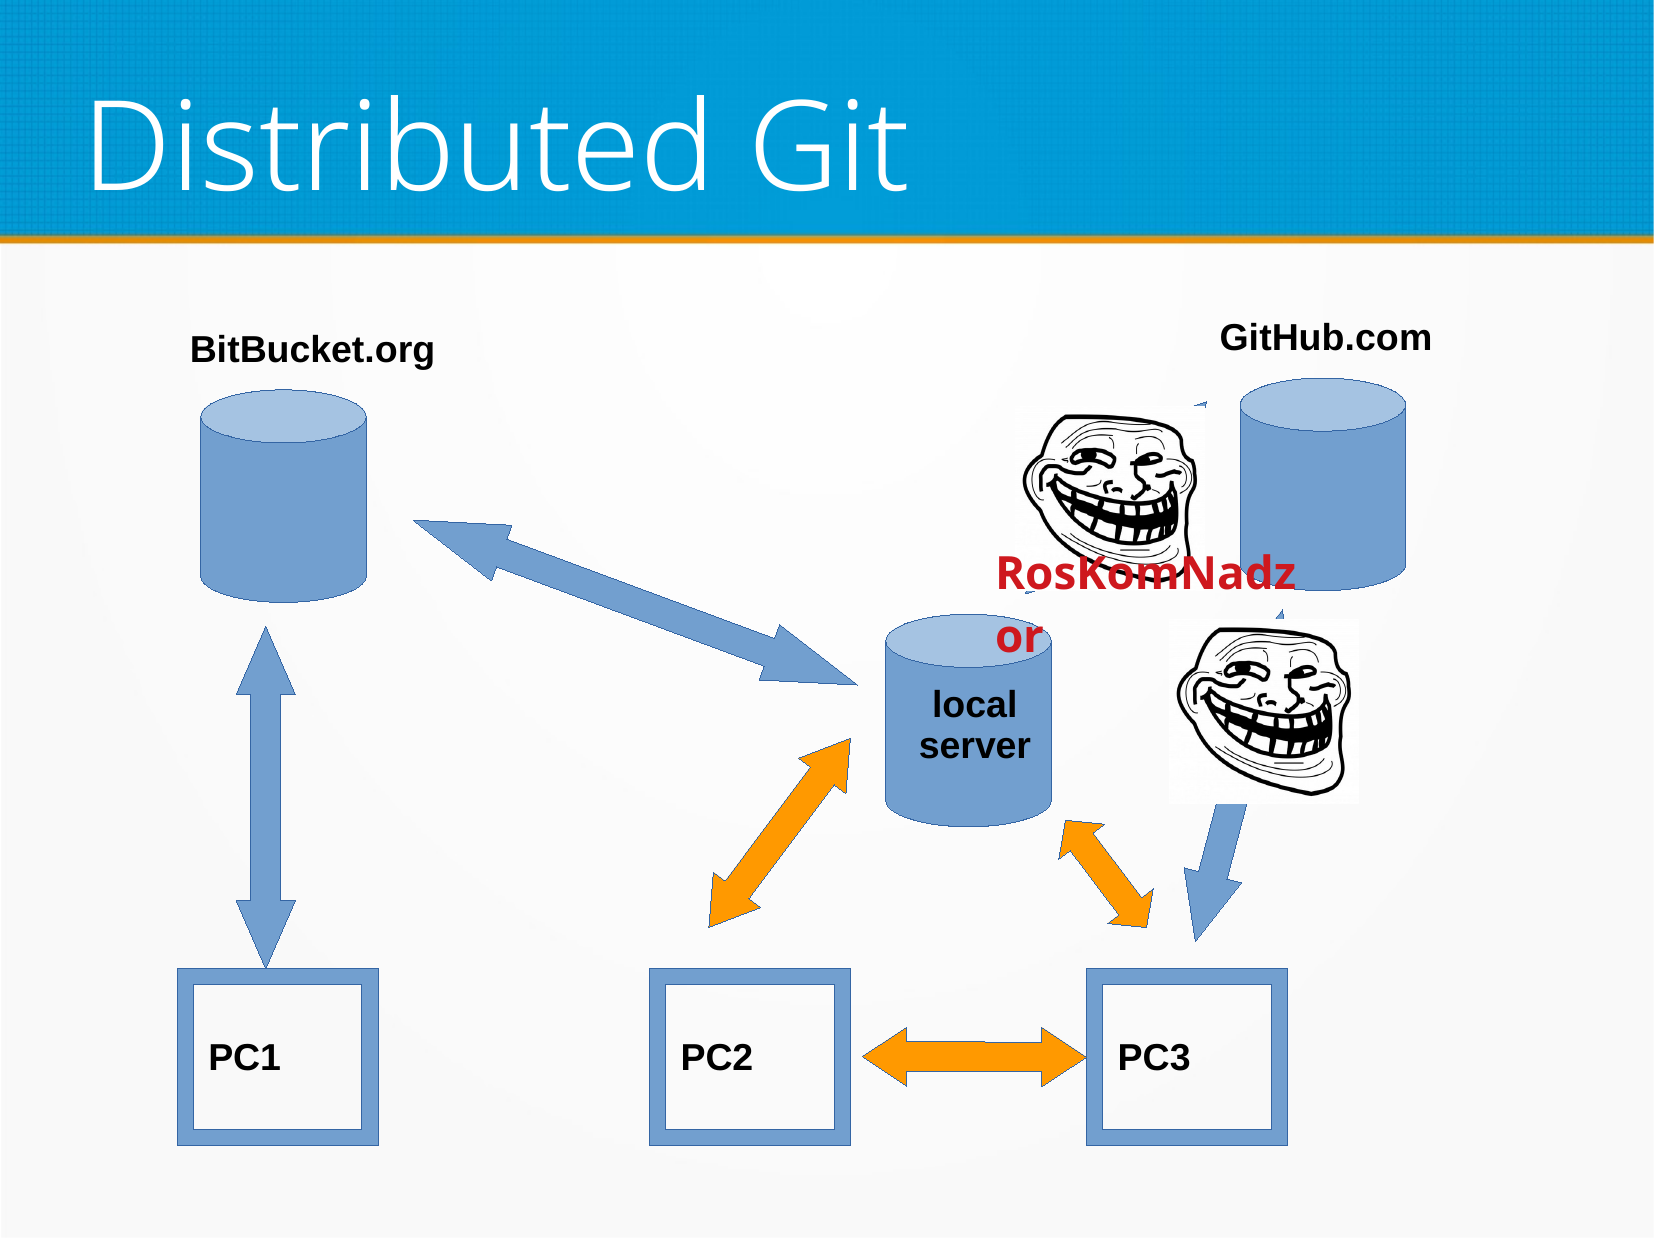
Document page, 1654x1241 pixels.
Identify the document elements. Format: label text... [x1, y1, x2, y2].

text_box PC2 [649, 968, 851, 1146]
text_box [1240, 408, 1406, 591]
picture [0, 233, 1654, 1241]
text_box [200, 418, 367, 603]
text_box [236, 626, 296, 969]
text_box [413, 520, 858, 686]
text_box BitBucket.org [174, 321, 451, 379]
text_box RosKomNadzor [989, 568, 1312, 638]
text_box [862, 1027, 1087, 1087]
title Distributed Git [82, 19, 1571, 227]
text_box PC3 [1086, 968, 1288, 1146]
text_box [1193, 401, 1207, 408]
text_box PC1 [177, 968, 379, 1146]
text_box [885, 642, 1052, 827]
text_box [1184, 804, 1247, 942]
text_box [708, 738, 851, 928]
text_box [1058, 820, 1154, 928]
text_box GitHub.com [1204, 309, 1448, 367]
text_box local server [904, 675, 1093, 775]
